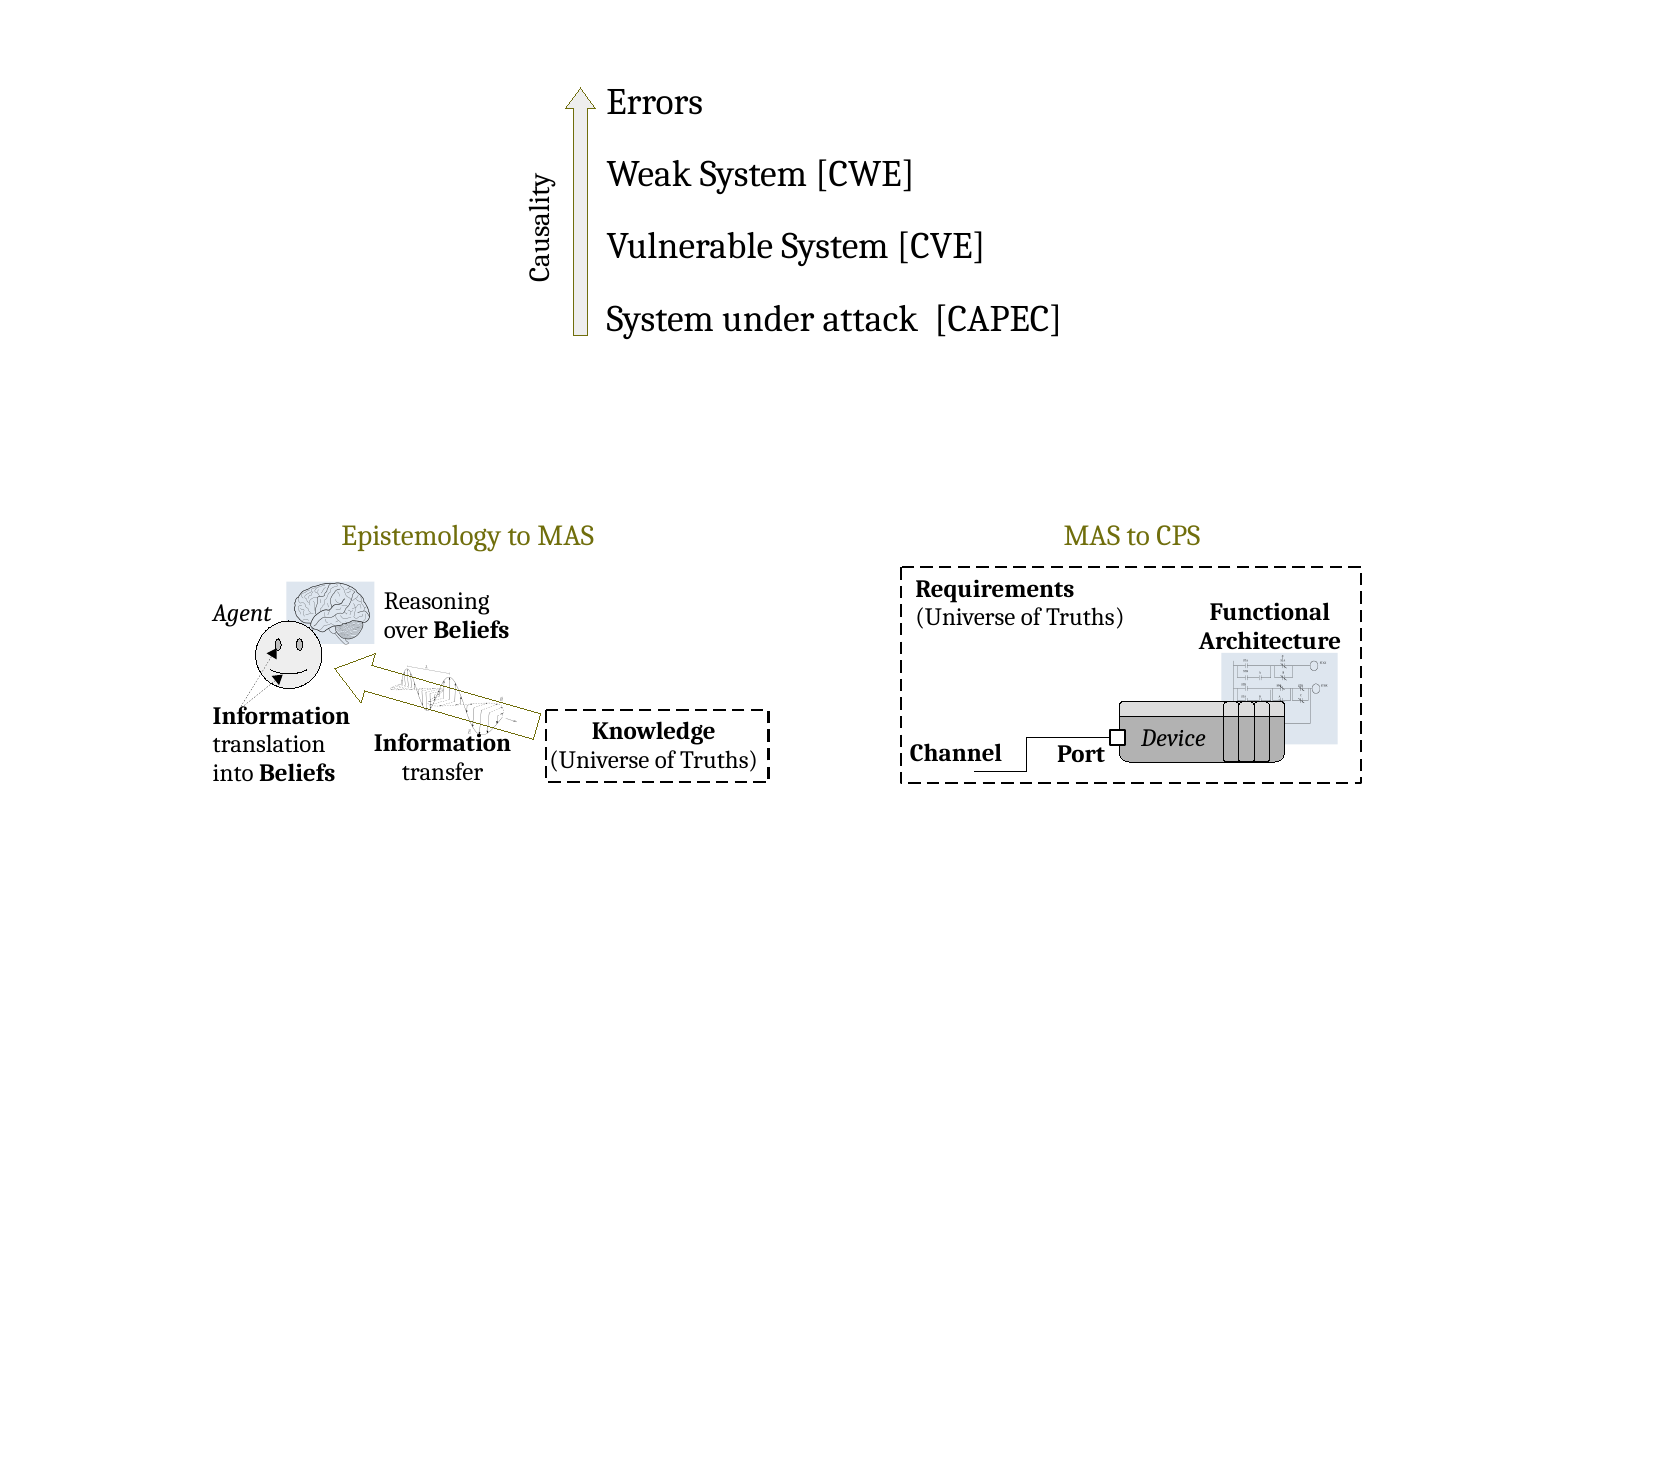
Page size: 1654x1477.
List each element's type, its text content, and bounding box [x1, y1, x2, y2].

picture [390, 665, 517, 721]
text_box Agent [197, 591, 299, 636]
text_box MAS to CPS [1048, 511, 1220, 561]
text_box Port [1042, 738, 1131, 784]
text_box Channel [895, 731, 1041, 781]
text_box System under attack [CAPEC] [591, 290, 1098, 349]
text_box Information transfer [359, 721, 535, 795]
text_box [565, 87, 596, 336]
text_box Functional Architecture [1184, 590, 1384, 675]
text_box [1110, 675, 1338, 763]
text_box Reasoning over Beliefs [369, 579, 553, 653]
text_box Device [1126, 716, 1228, 762]
text_box Causality [515, 153, 565, 298]
text_box Vulnerable System [CVE] [591, 217, 1018, 277]
text_box Errors [591, 73, 885, 132]
text_box Information translation into Beliefs [197, 694, 376, 797]
text_box Requirements (Universe of Truths) [900, 567, 1147, 641]
text_box [286, 581, 369, 591]
text_box Port [1042, 732, 1110, 737]
picture [1229, 675, 1330, 730]
text_box Knowledge (Universe of Truths) [534, 709, 781, 783]
text_box [255, 622, 322, 689]
text_box Weak System [CWE] [591, 145, 945, 205]
text_box Epistemology to MAS [326, 511, 621, 561]
picture [292, 582, 369, 645]
